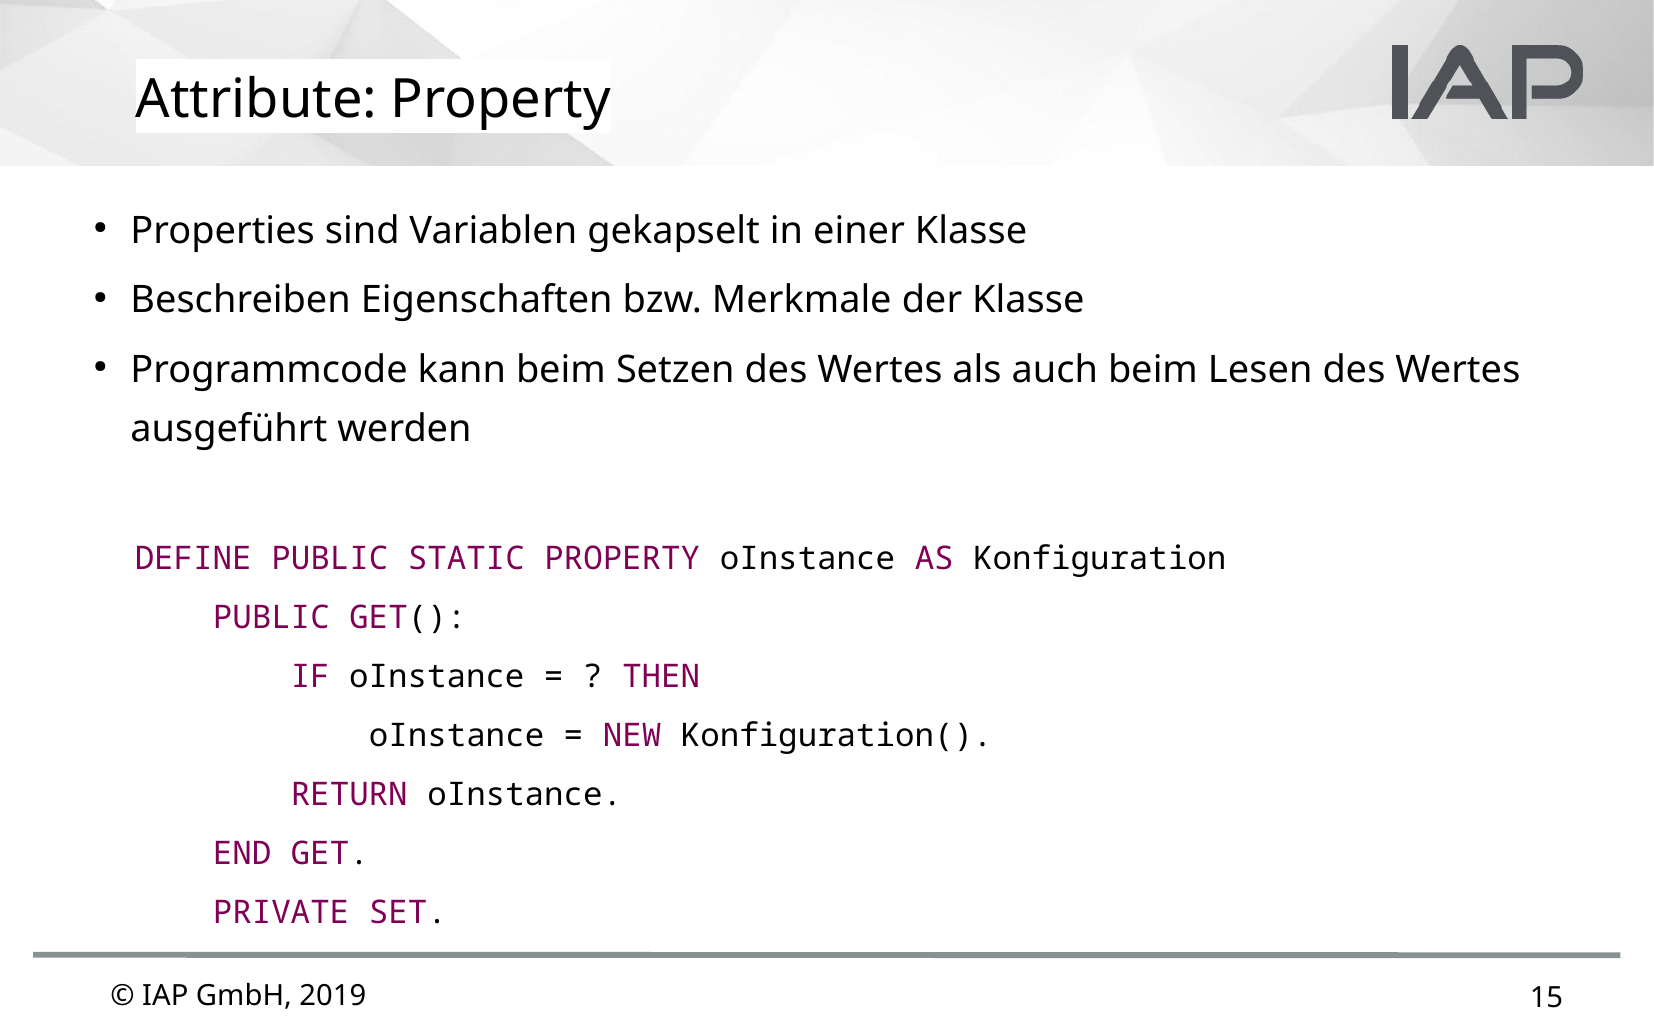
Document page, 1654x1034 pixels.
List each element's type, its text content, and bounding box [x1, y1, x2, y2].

picture [0, 0, 1654, 166]
title Attribute: Property [135, 41, 1264, 152]
list DEFINE PUBLIC STATIC PROPERTY oInstance AS Konfiguration PUBLIC GET(): IF oInstance = ? THEN oInstance = NEW Konfiguration(). RETURN oInstance. END GET. PRIVATE SET. [134, 527, 1588, 934]
list Properties sind Variablen gekapselt in einer Klasse Beschreiben Eigenschaften bzw. Merkmale der Klasse Programmcode kann beim Setzen des Wertes als auch beim Lesen des Wertes ausgeführt werden [76, 194, 1589, 455]
